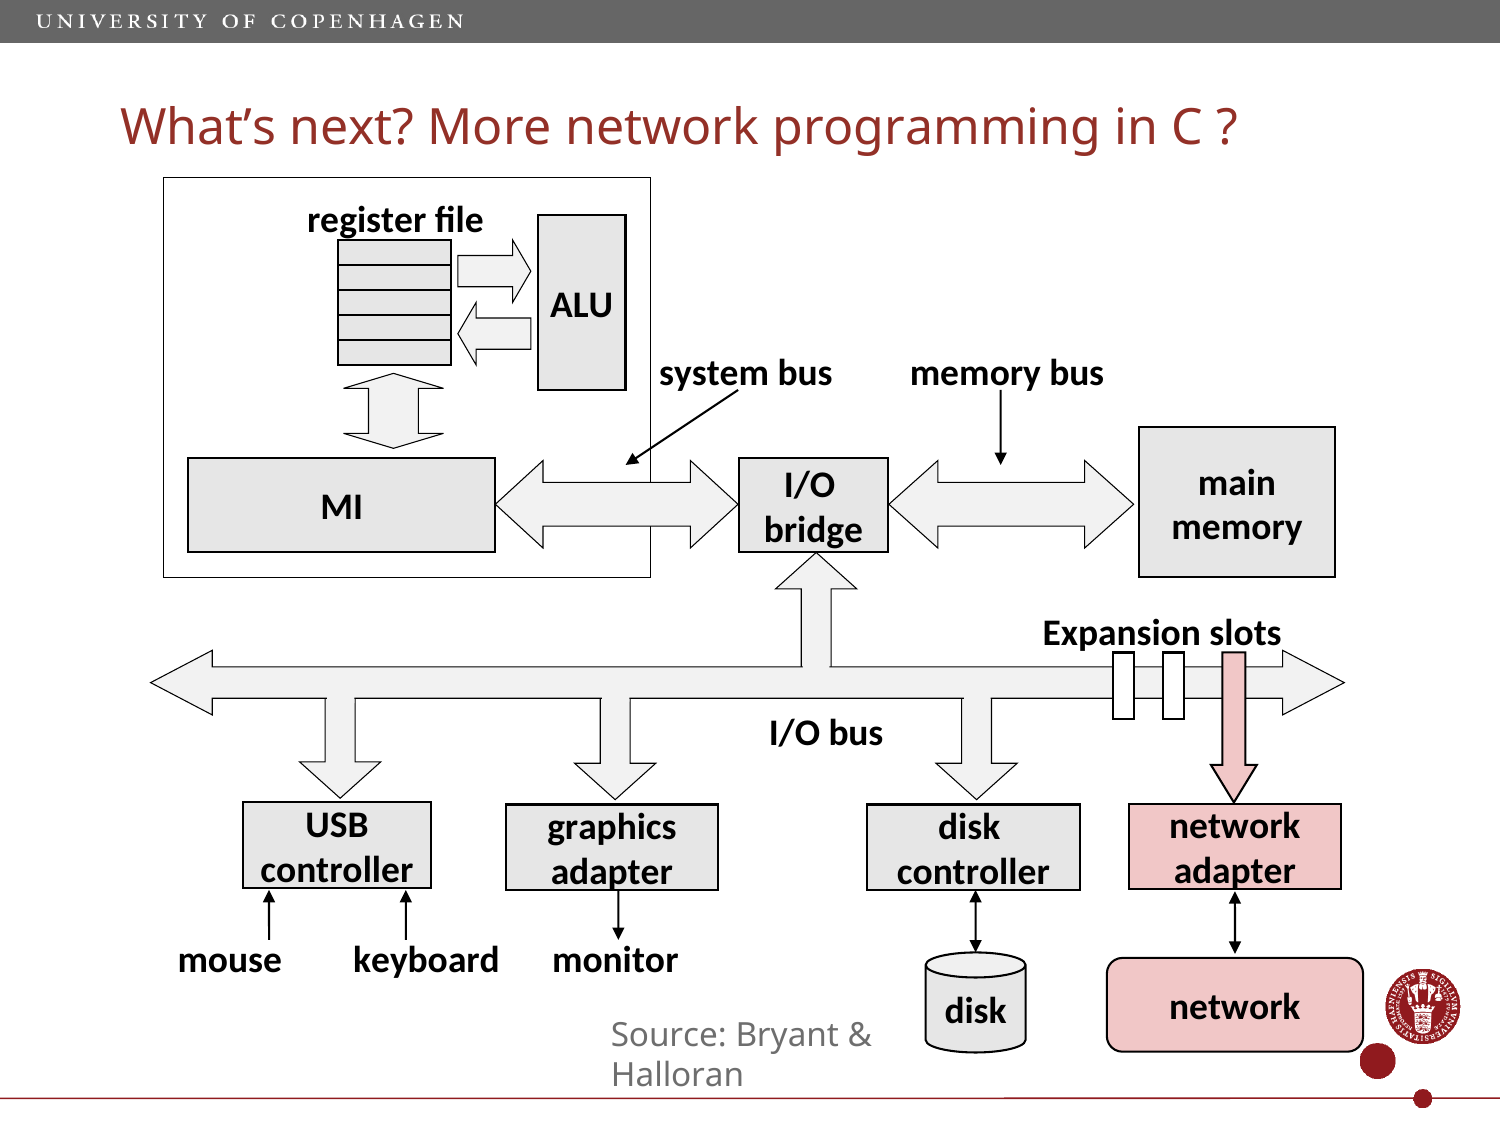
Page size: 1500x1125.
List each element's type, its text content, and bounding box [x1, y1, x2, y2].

text_box What’s next? More network programming in C ? [119, 74, 1380, 155]
text_box monitor [537, 927, 694, 988]
text_box mouse [162, 927, 298, 988]
text_box MI [188, 457, 496, 553]
text_box I/O bus [754, 700, 899, 761]
text_box keyboard [338, 927, 515, 988]
text_box [457, 239, 531, 303]
text_box [338, 248, 451, 365]
text_box register file [292, 187, 499, 248]
text_box [457, 302, 531, 365]
text_box ALU [538, 214, 626, 390]
text_box memory bus [894, 340, 1120, 401]
text_box network [1106, 957, 1364, 1052]
text_box USB controller [243, 802, 431, 888]
text_box Source: Bryant & Halloran [596, 1005, 987, 1101]
text_box Expansion slots [1027, 600, 1298, 661]
text_box graphics adapter [505, 804, 719, 890]
text_box [343, 373, 444, 449]
text_box disk [925, 966, 1026, 1053]
text_box system bus [644, 340, 848, 401]
text_box main memory [1138, 427, 1336, 578]
text_box network adapter [1128, 803, 1342, 890]
text_box I/O bridge [738, 457, 889, 553]
text_box [150, 552, 1345, 803]
text_box [496, 460, 739, 549]
picture [0, 910, 1500, 1122]
text_box disk controller [867, 804, 1080, 890]
text_box [889, 460, 1134, 549]
